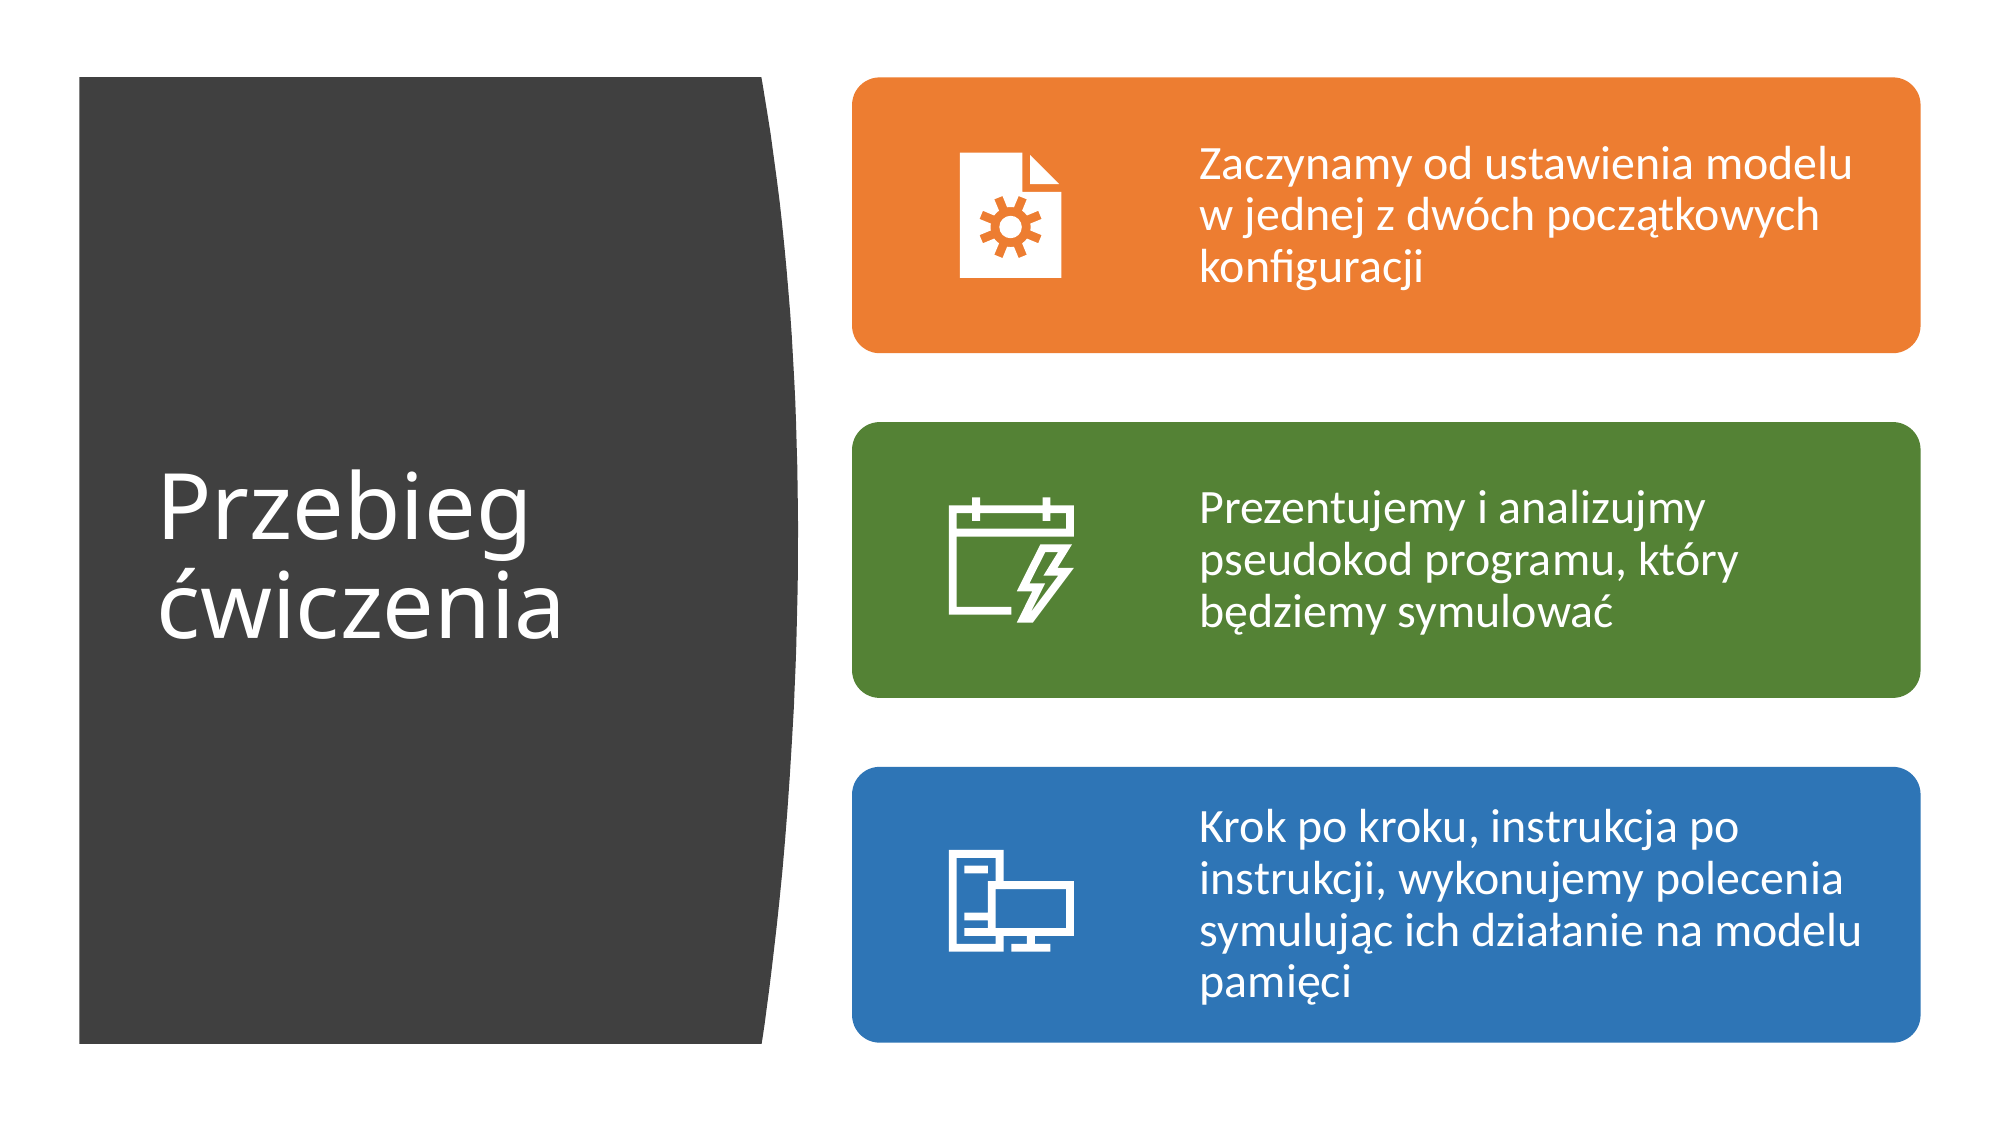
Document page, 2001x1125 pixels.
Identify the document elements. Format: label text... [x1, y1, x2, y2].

text_box [852, 77, 1170, 354]
text_box [852, 422, 1170, 698]
text_box [852, 766, 1170, 1043]
text_box Krok po kroku, instrukcja po instrukcji, wykonujemy polecenia symulując ich działanie na modelu pamięci [1170, 766, 1921, 1043]
text_box Prezentujemy i analizujmy pseudokod programu, który będziemy symulować [1170, 422, 1921, 698]
text_box Zaczynamy od ustawienia modelu w jednej z dwóch początkowych konfiguracji [1170, 77, 1921, 354]
text_box [79, 77, 799, 1044]
title Przebieg ćwiczenia [141, 166, 702, 953]
